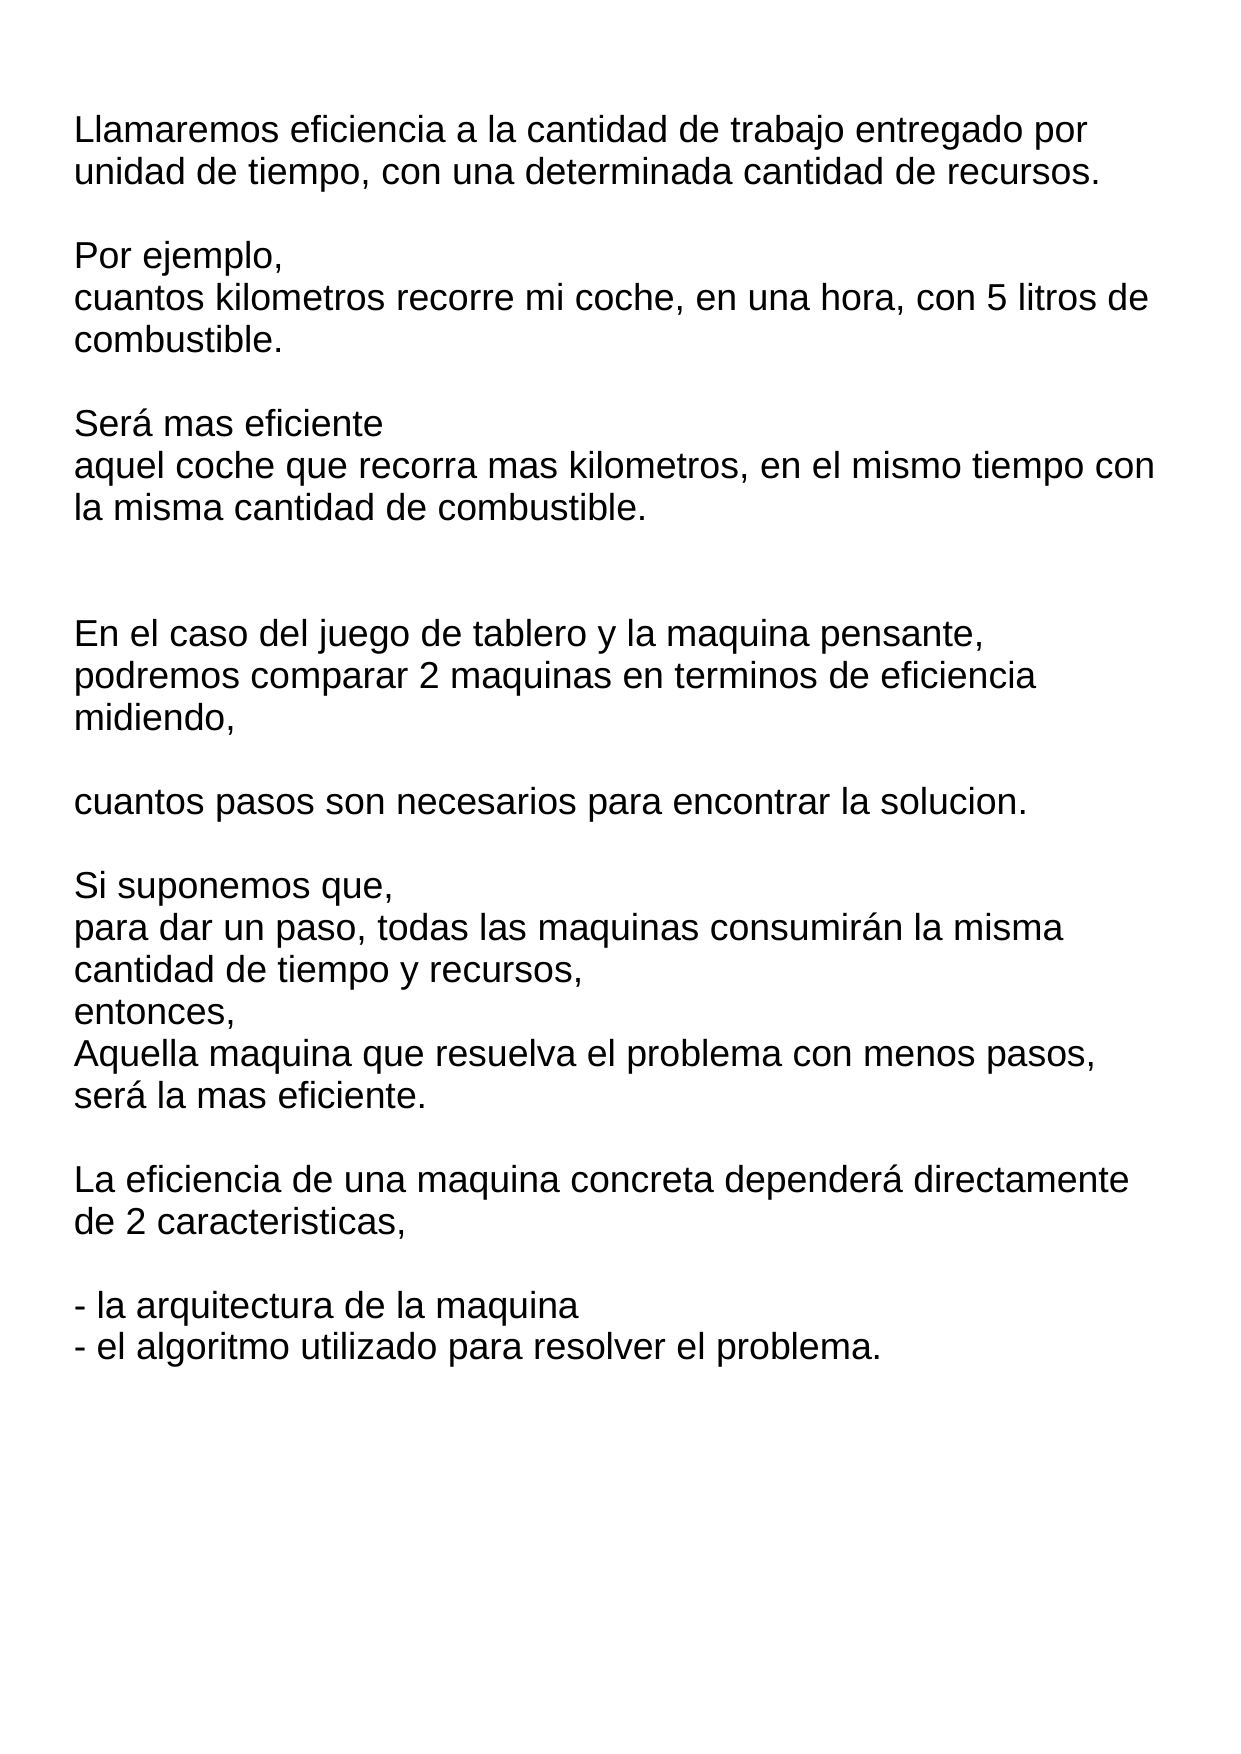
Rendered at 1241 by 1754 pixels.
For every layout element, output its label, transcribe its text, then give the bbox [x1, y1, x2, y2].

text_box Llamaremos eficiencia a la cantidad de trabajo entregado por unidad de tiempo, con una determinada cantidad de recursos. Por ejemplo, cuantos kilometros recorre mi coche, en una hora, con 5 litros de combustible. Será mas eficiente aquel coche que recorra mas kilometros, en el mismo tiempo con la misma cantidad de combustible. En el caso del juego de tablero y la maquina pensante, podremos comparar 2 maquinas en terminos de eficiencia midiendo, cuantos pasos son necesarios para encontrar la solucion. Si suponemos que, para dar un paso, todas las maquinas consumirán la misma cantidad de tiempo y recursos, entonces, Aquella maquina que resuelva el problema con menos pasos, será la mas eficiente. La eficiencia de una maquina concreta dependerá directamente de 2 caracteristicas, - la arquitectura de la maquina - el algoritmo utilizado para resolver el problema. [59, 59, 1182, 1544]
